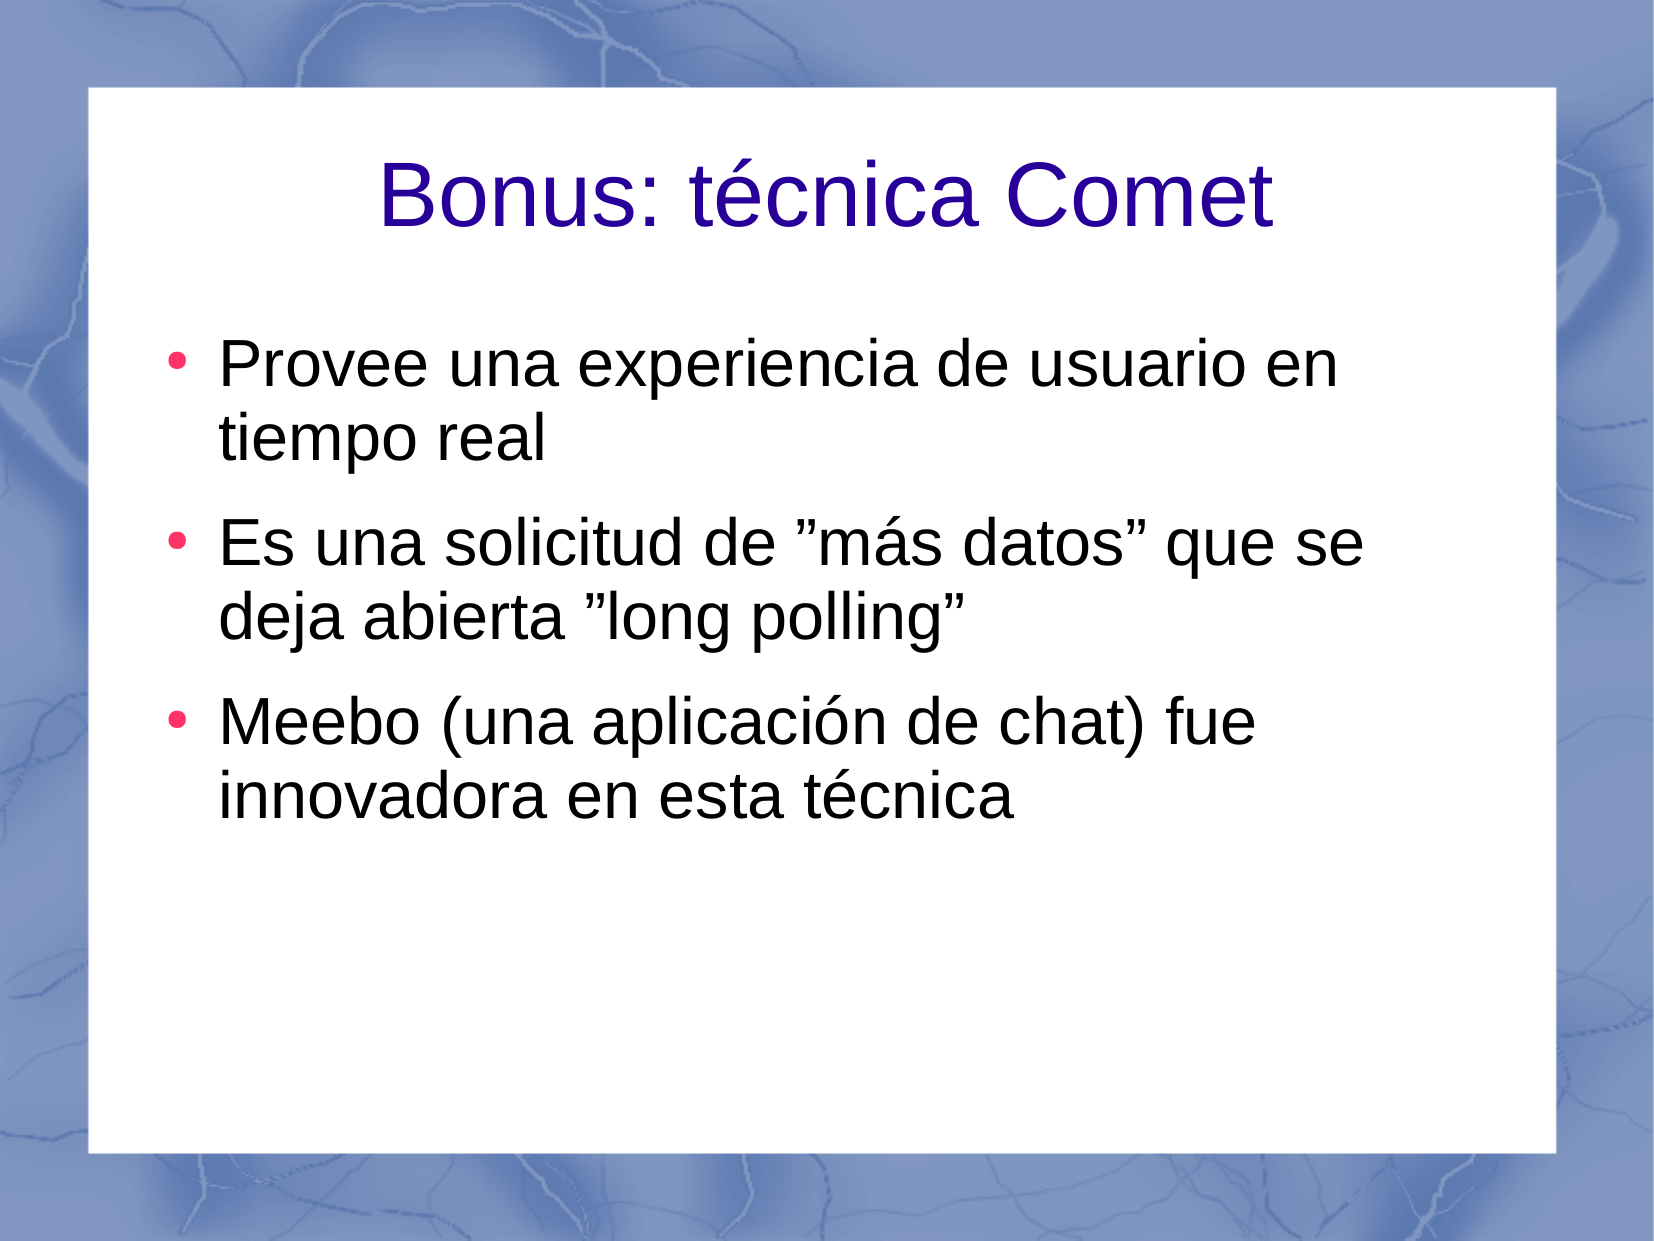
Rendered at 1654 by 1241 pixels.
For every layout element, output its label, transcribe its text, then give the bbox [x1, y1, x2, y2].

picture [0, 0, 1654, 1241]
list Provee una experiencia de usuario en tiempo real Es una solicitud de ”más datos” que se deja abierta ”long polling” Meebo (una aplicación de chat) fue innovadora en esta técnica [147, 325, 1506, 1232]
title Bonus: técnica Comet [118, 90, 1536, 298]
